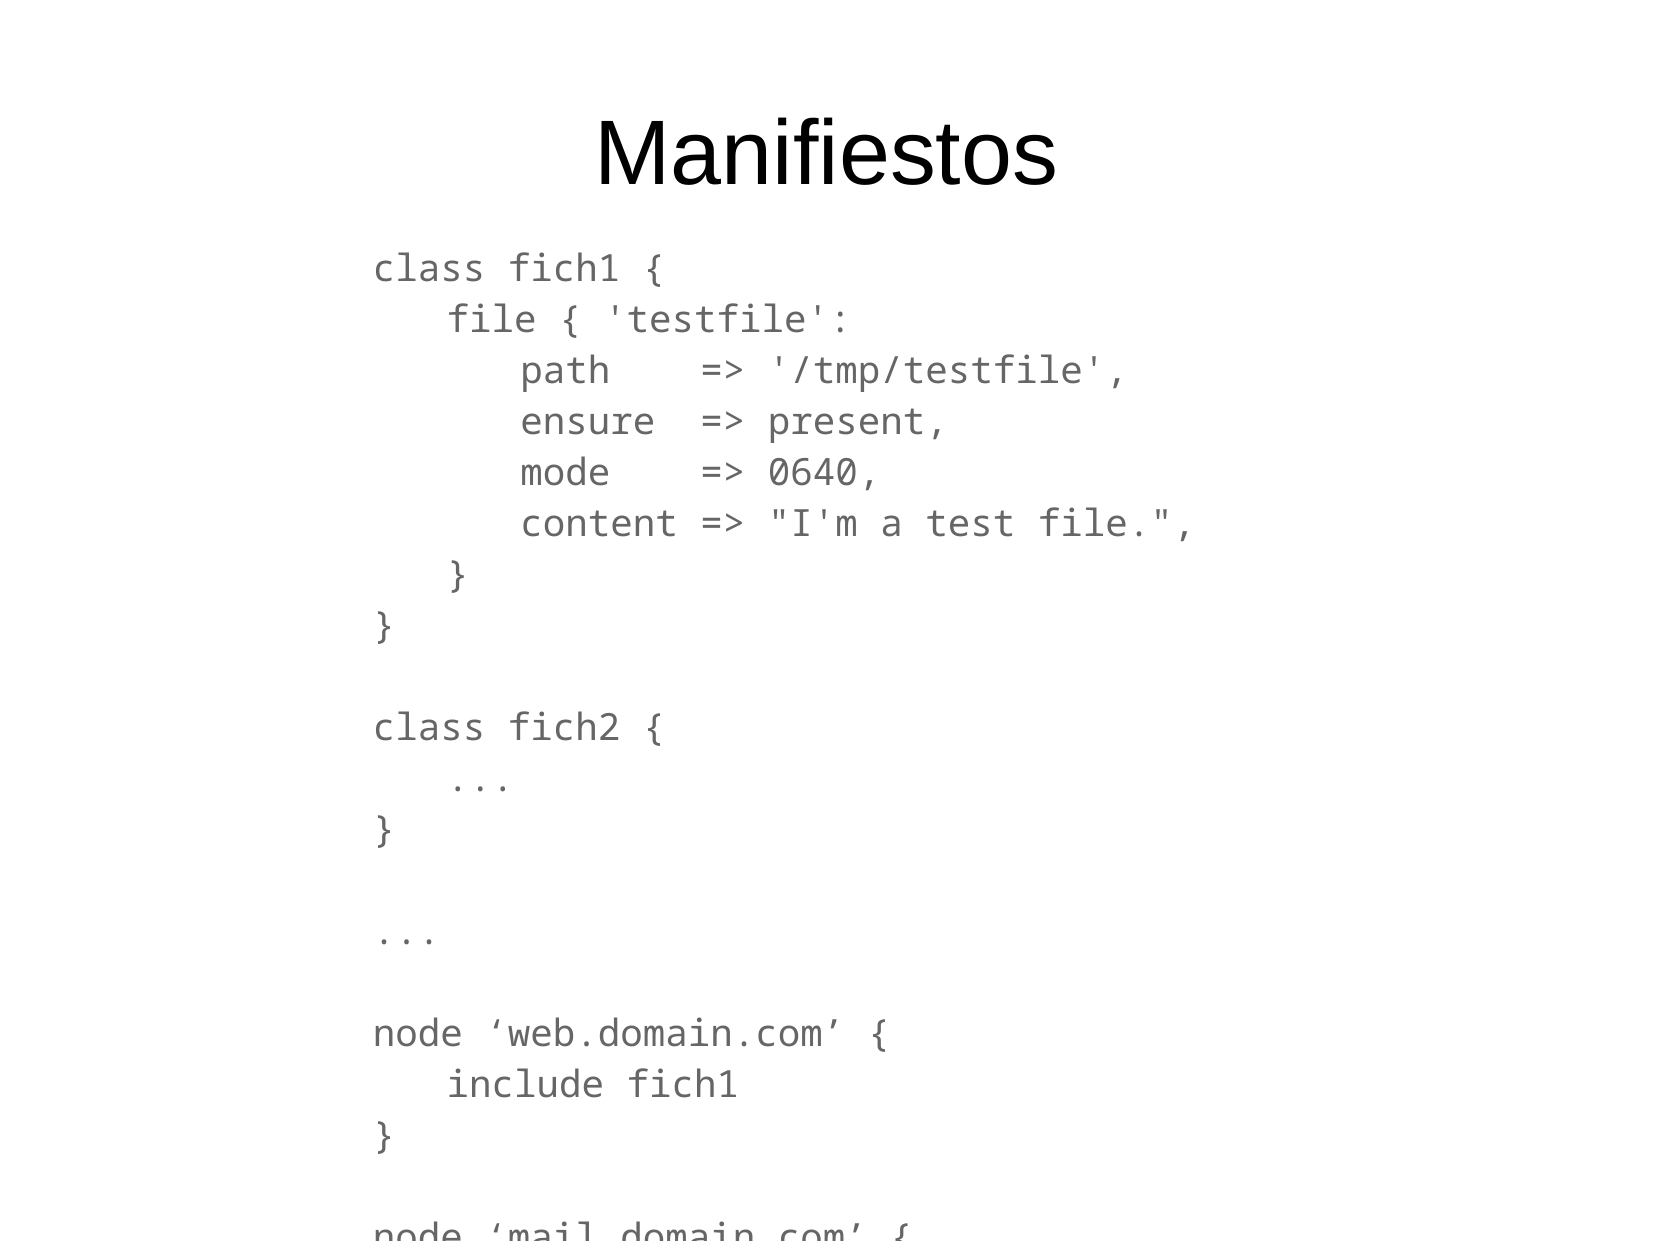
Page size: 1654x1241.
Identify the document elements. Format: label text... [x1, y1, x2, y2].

text_box class fich1 { file { 'testfile': path => '/tmp/testfile', ensure => present, mode => 0640, content => "I'm a test file.", } } class fich2 { ... } ... node ‘web.domain.com’ { include fich1 } node ‘mail.domain.com’ { include fich2 } [358, 233, 1296, 1207]
title Manifiestos [82, 49, 1571, 257]
